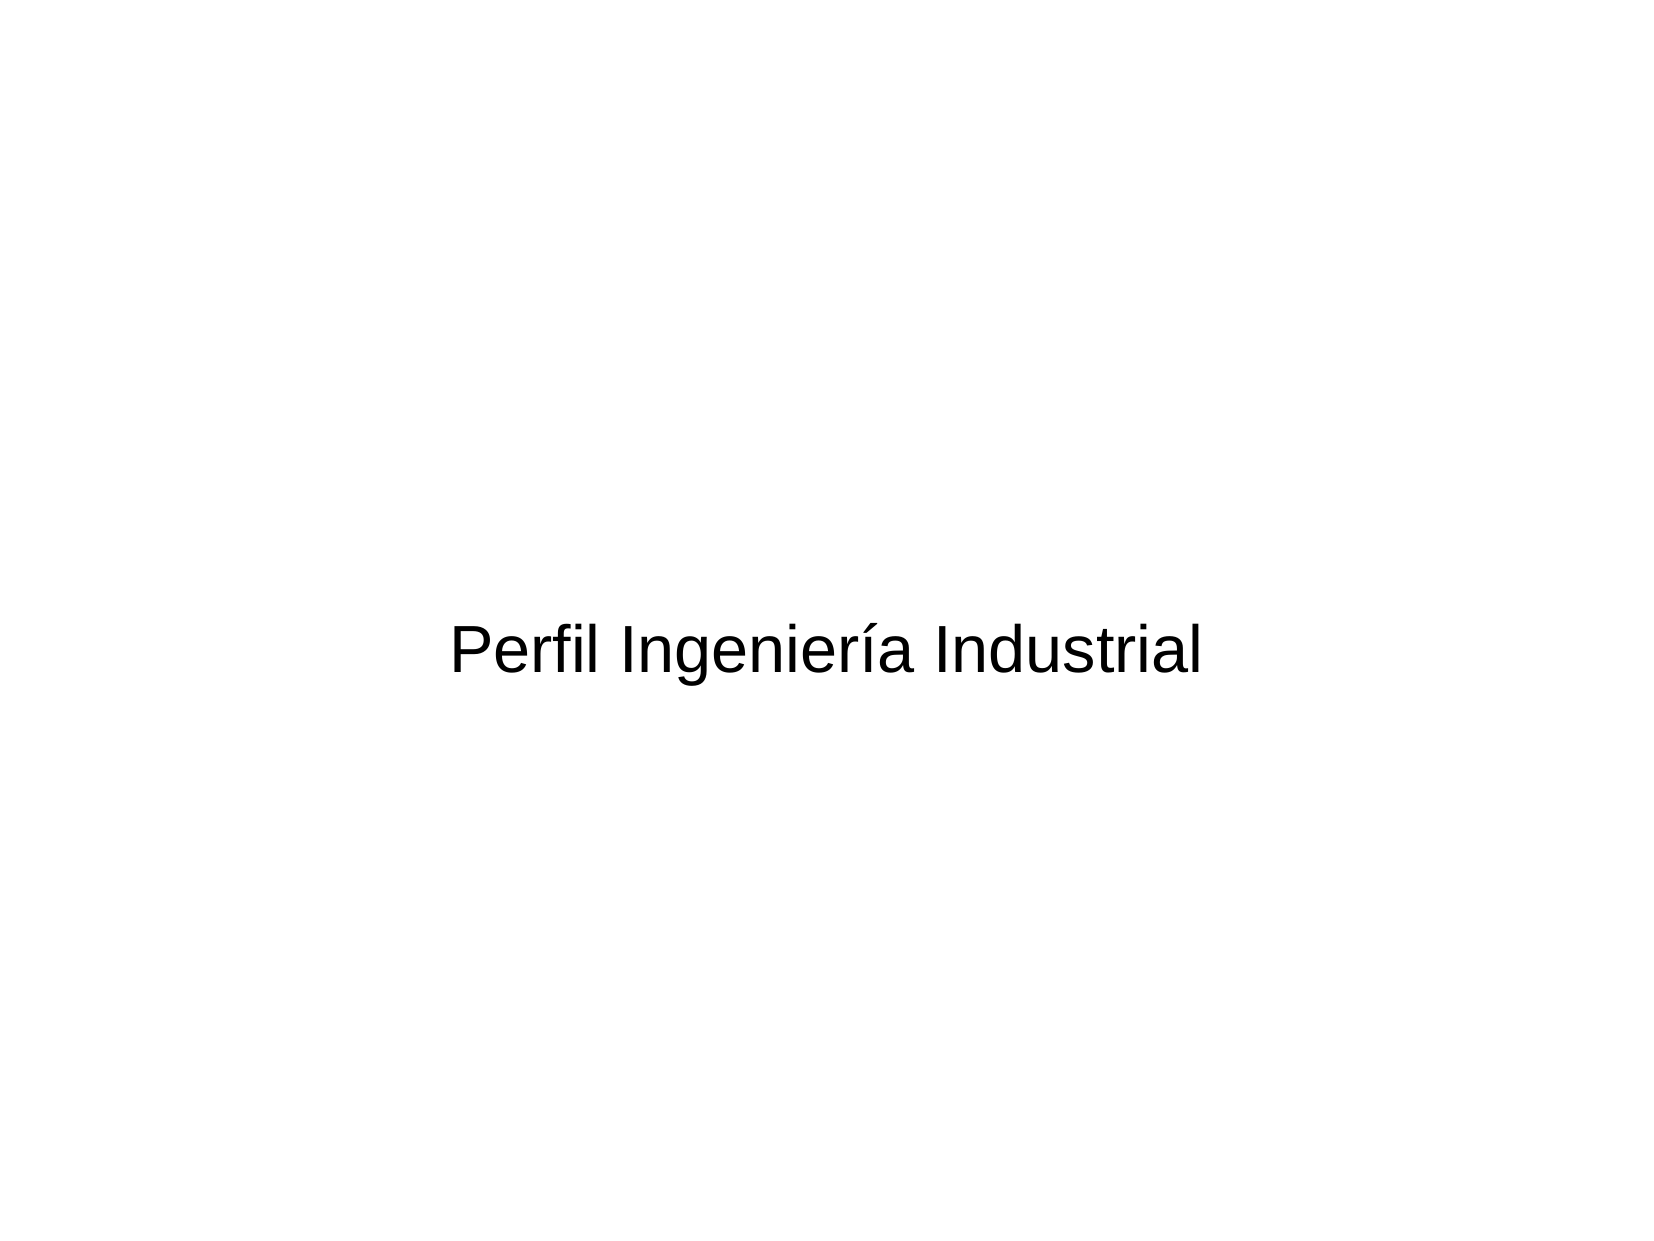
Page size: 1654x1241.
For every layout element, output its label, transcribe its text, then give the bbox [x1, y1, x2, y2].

subtitle Perfil Ingeniería Industrial [82, 290, 1571, 1010]
